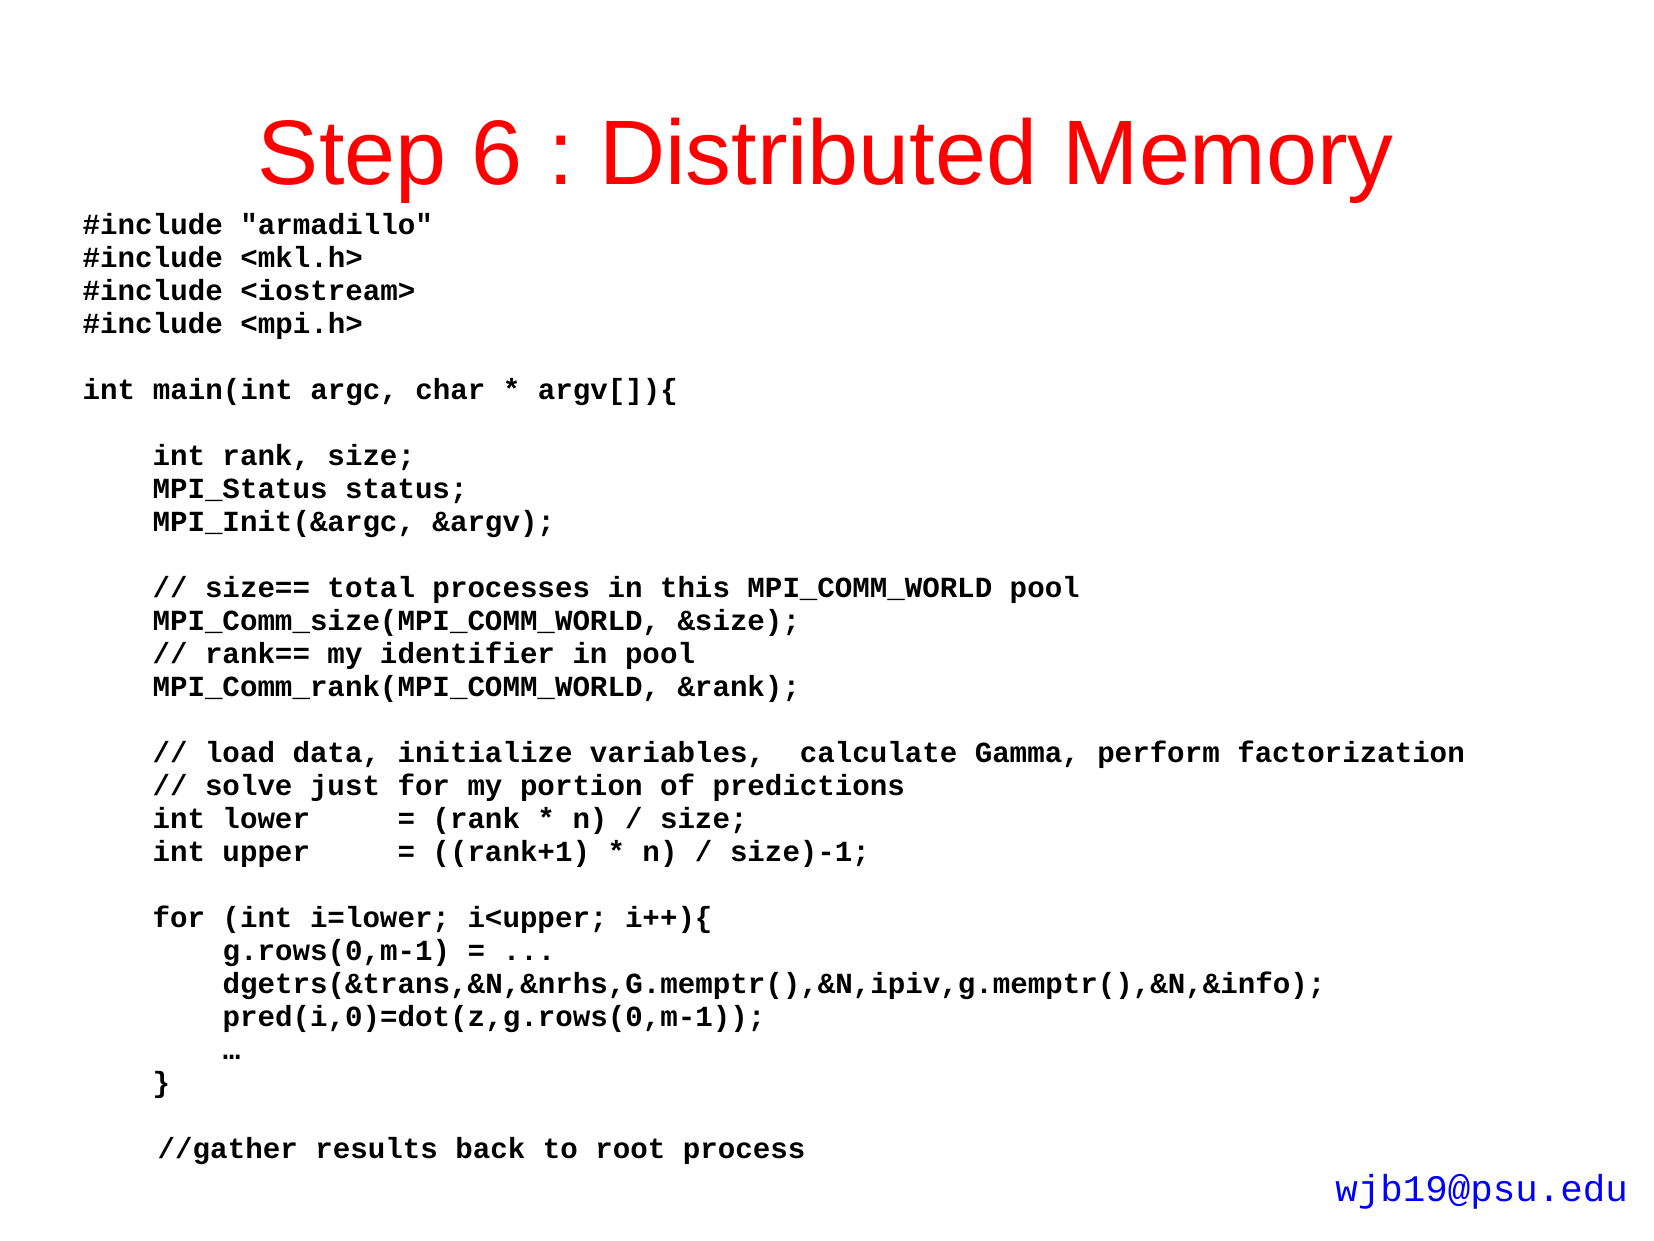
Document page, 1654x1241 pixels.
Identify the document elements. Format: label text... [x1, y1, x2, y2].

title Step 6 : Distributed Memory [82, 49, 1571, 210]
list #include "armadillo" #include <mkl.h> #include <iostream> #include <mpi.h> int main(int argc, char * argv[]){ int rank, size; MPI_Status status; MPI_Init(&argc, &argv); // size== total processes in this MPI_COMM_WORLD pool MPI_Comm_size(MPI_COMM_WORLD, &size); // rank== my identifier in pool MPI_Comm_rank(MPI_COMM_WORLD, &rank); // load data, initialize variables, calculate Gamma, perform factorization // solve just for my portion of predictions int lower = (rank * n) / size; int upper = ((rank+1) * n) / size)-1; for (int i=lower; i<upper; i++){ g.rows(0,m-1) = ... dgetrs(&trans,&N,&nrhs,G.memptr(),&N,ipiv,g.memptr(),&N,&info); pred(i,0)=dot(z,g.rows(0,m-1)); … } //gather results back to root process [82, 210, 1621, 1216]
text_box wjb19@psu.edu [1320, 1162, 1643, 1220]
